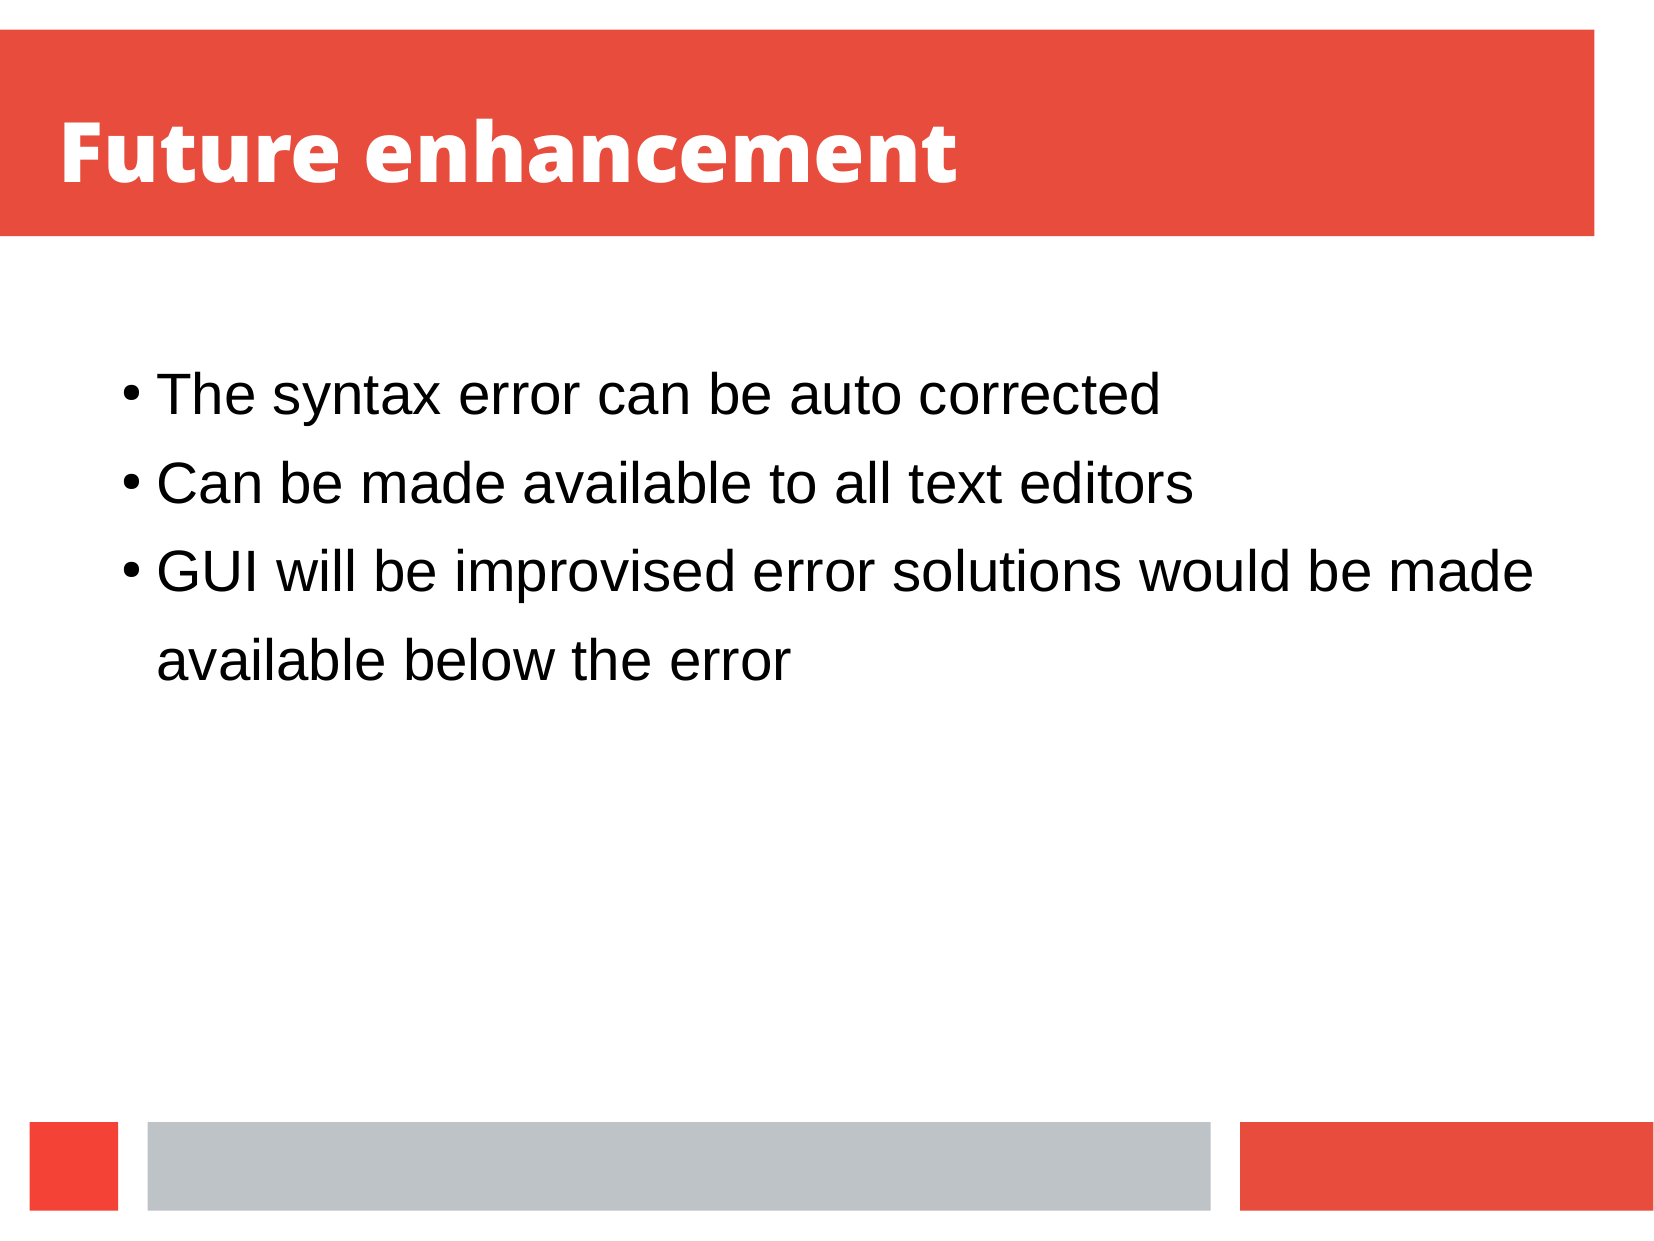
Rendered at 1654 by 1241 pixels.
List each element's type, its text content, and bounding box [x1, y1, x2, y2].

text_box The syntax error can be auto corrected Can be made available to all text editors GUI will be improvised error solutions would be made available below the error [106, 354, 1568, 701]
title Future enhancement [59, 59, 1595, 207]
